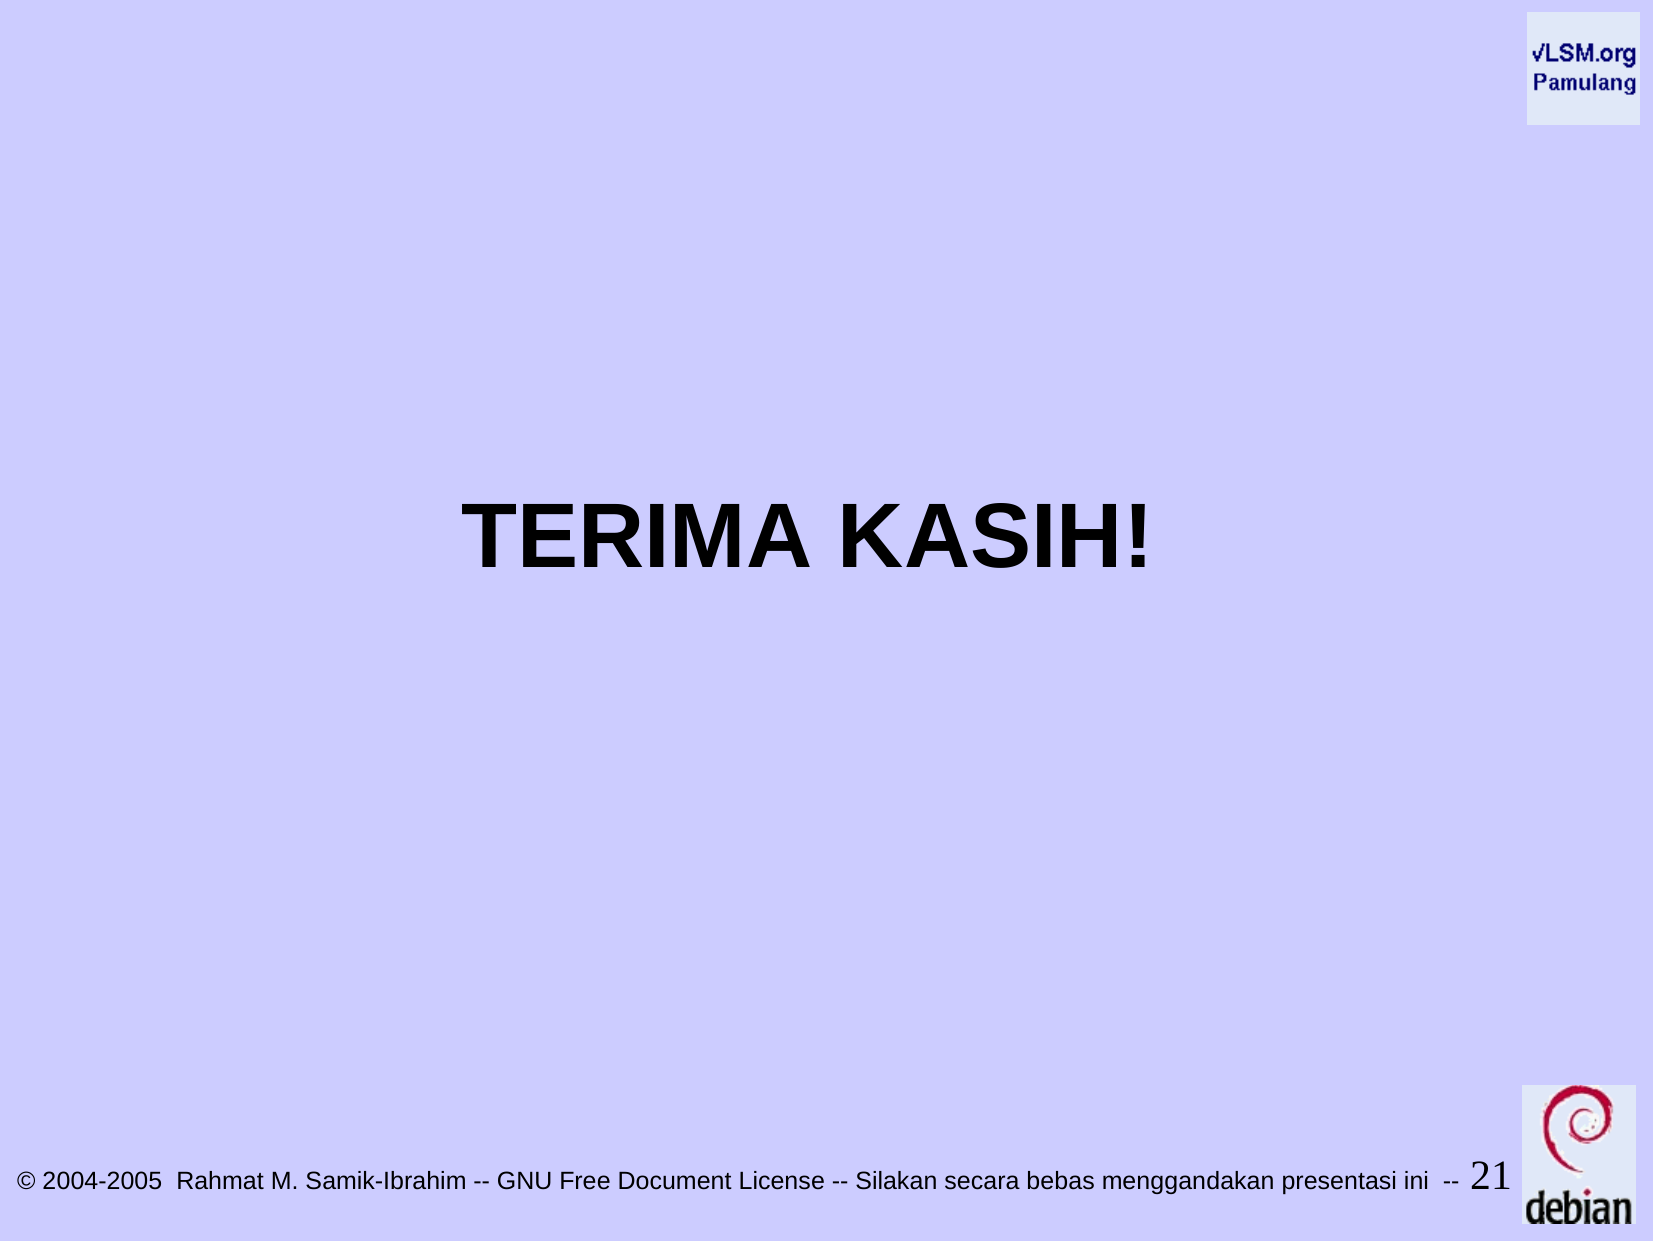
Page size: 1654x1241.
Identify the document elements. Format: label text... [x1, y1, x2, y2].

picture [1522, 1085, 1636, 1224]
title TERIMA KASIH! [15, 481, 1600, 592]
picture [1527, 12, 1640, 125]
